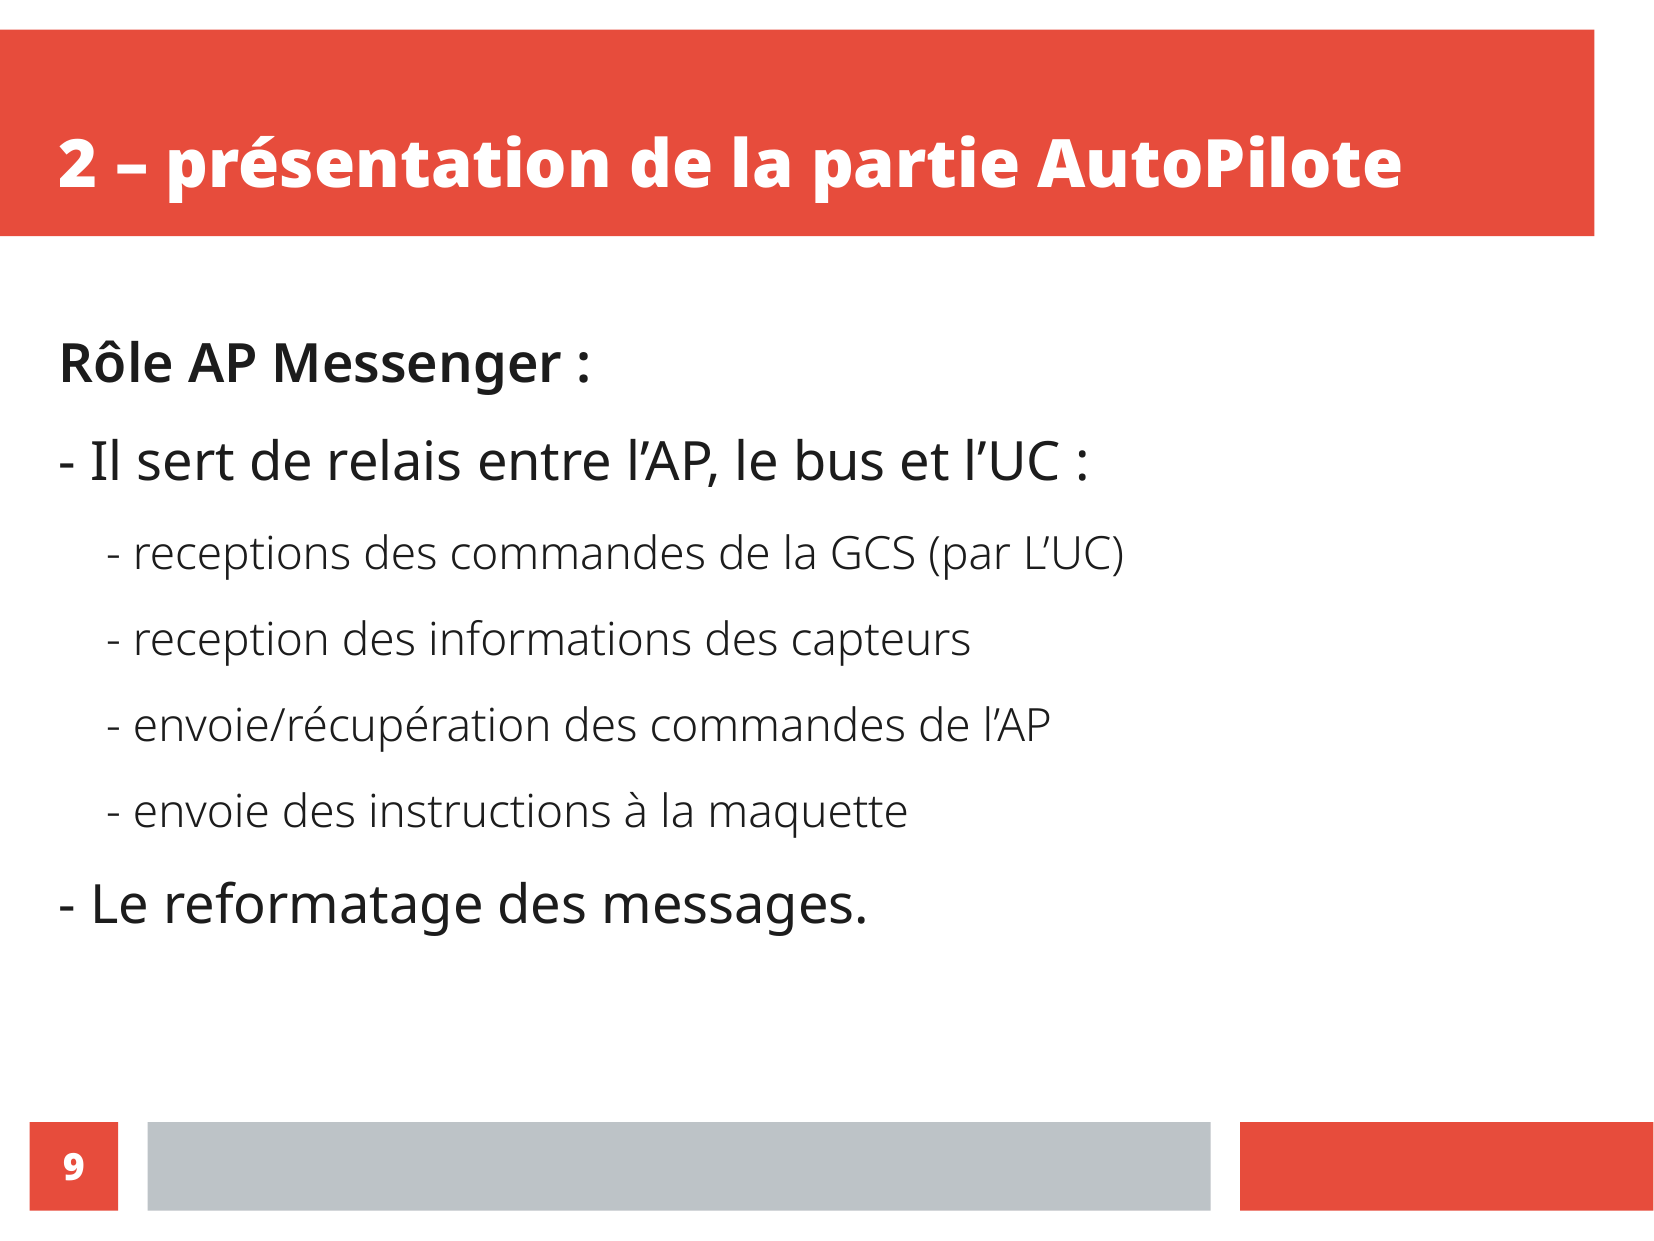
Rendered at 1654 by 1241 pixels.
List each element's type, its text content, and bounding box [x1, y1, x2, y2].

title 2 – présentation de la partie AutoPilote [59, 59, 1595, 207]
list Rôle AP Messenger : - Il sert de relais entre l’AP, le bus et l’UC : - receptions des commandes de la GCS (par L’UC) - reception des informations des capteurs - envoie/récupération des commandes de l’AP - envoie des instructions à la maquette - Le reformatage des messages. [59, 324, 1565, 1093]
